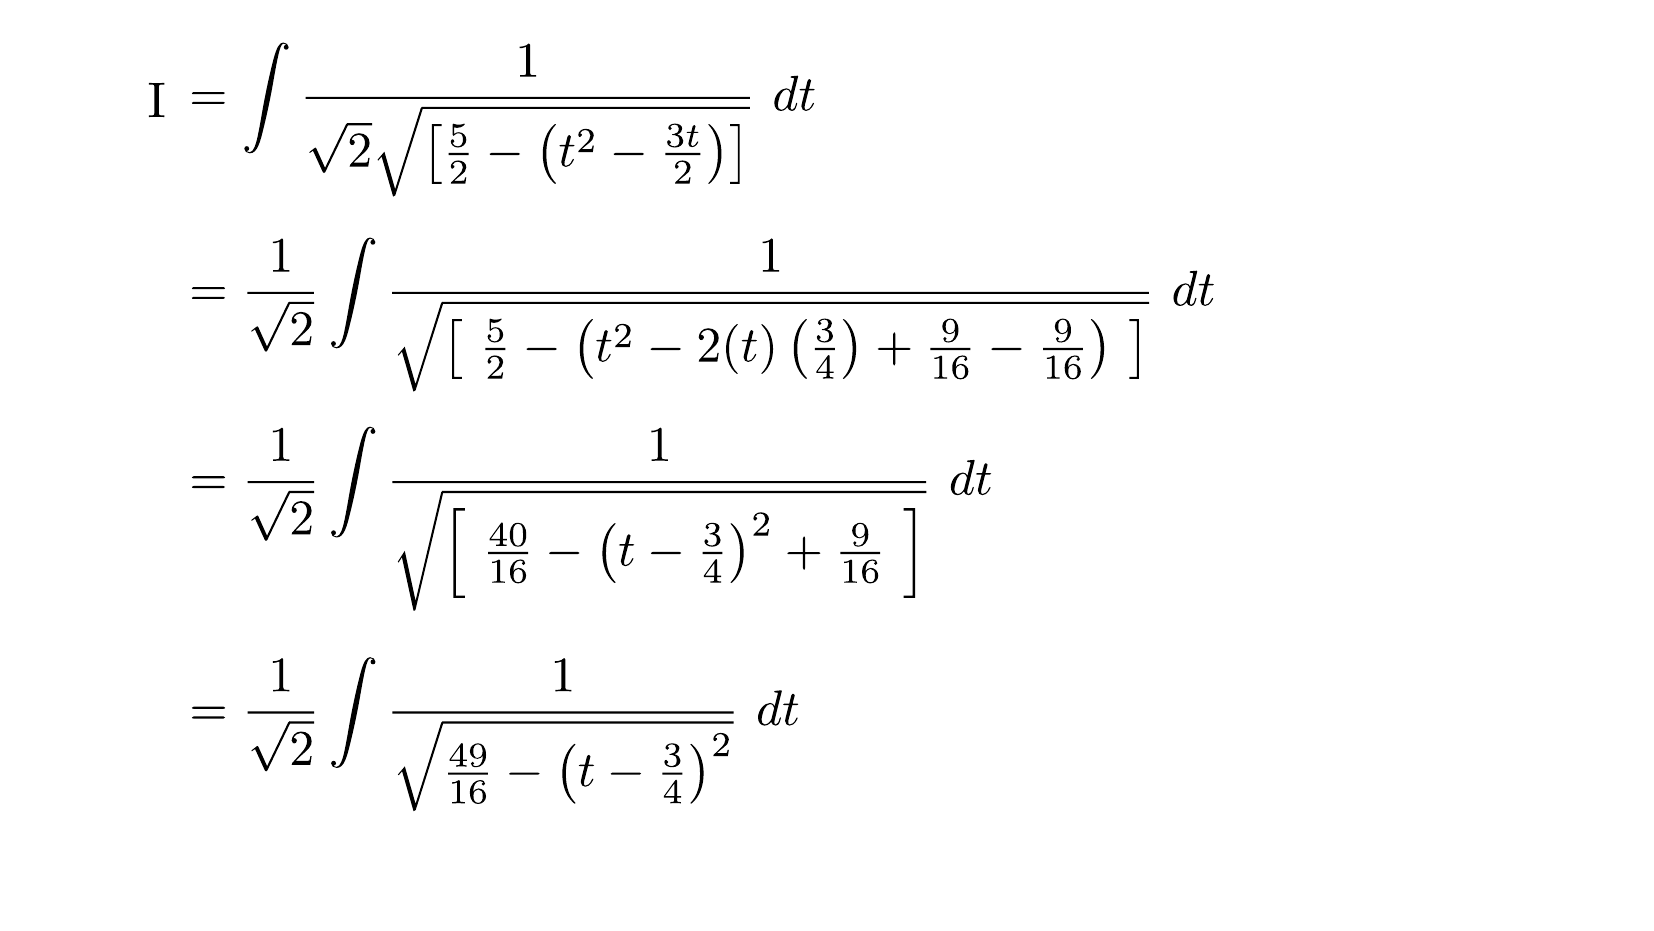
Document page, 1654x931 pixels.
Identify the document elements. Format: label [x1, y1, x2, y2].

text_box [191, 237, 1214, 392]
title [47, 36, 1607, 898]
text_box [191, 42, 815, 197]
text_box [191, 657, 799, 812]
text_box [191, 426, 992, 611]
text_box [148, 82, 165, 118]
